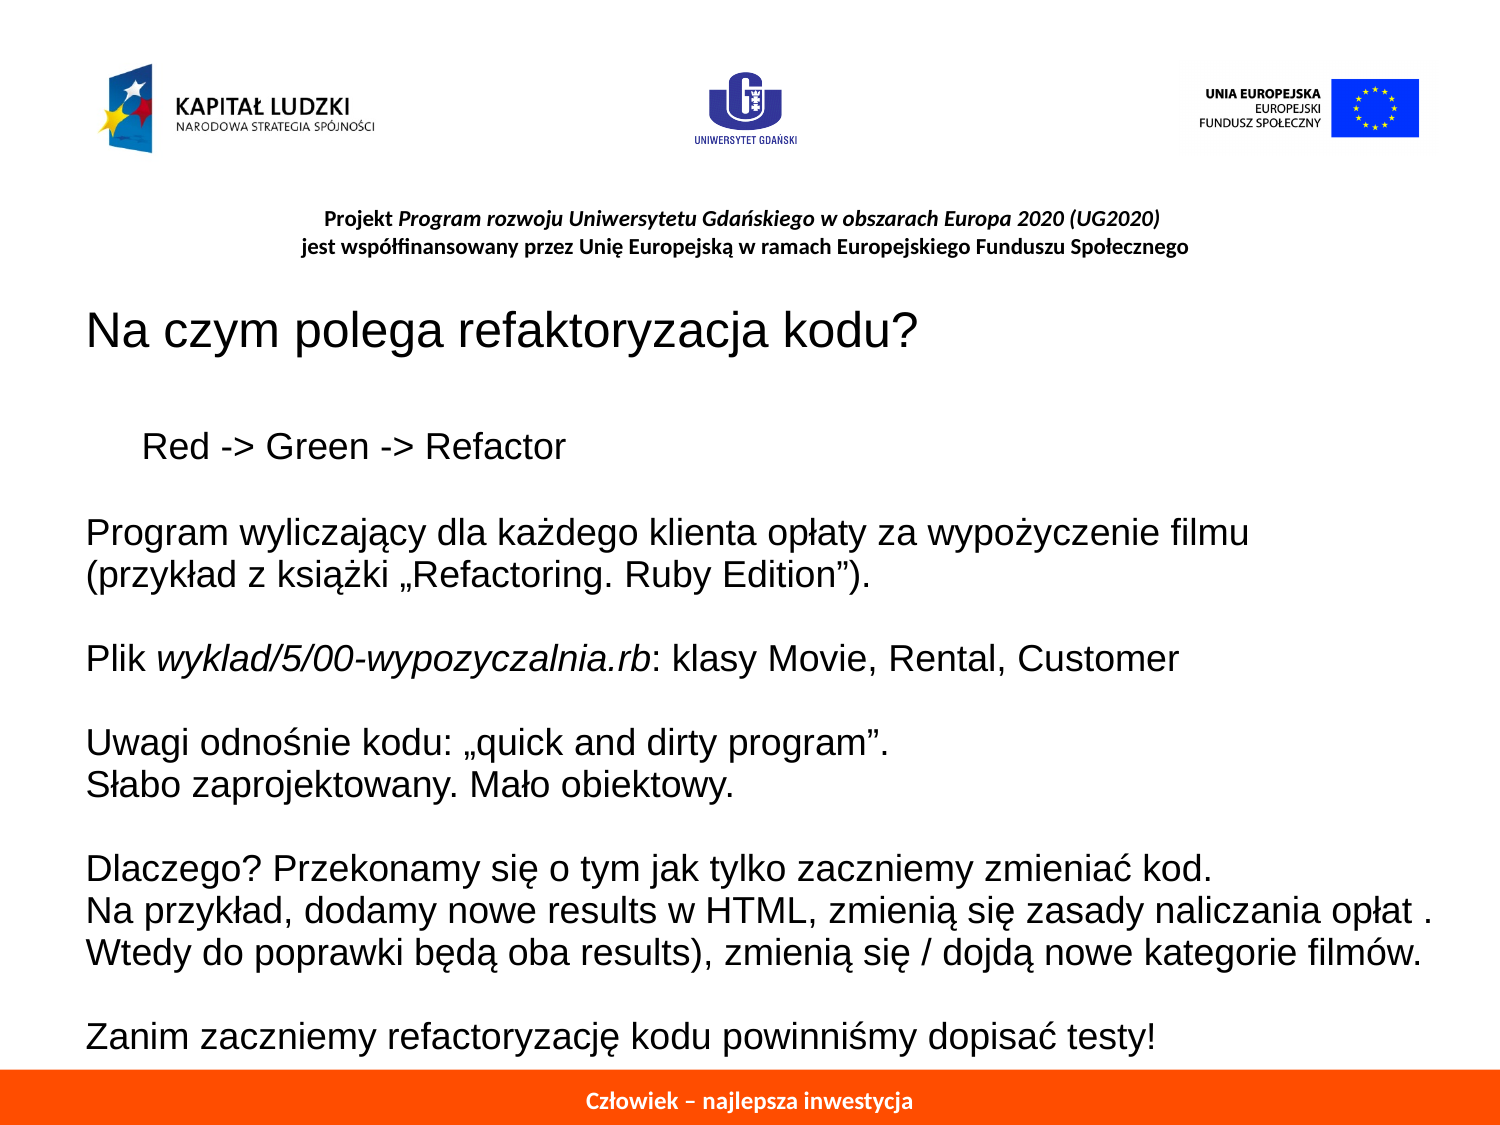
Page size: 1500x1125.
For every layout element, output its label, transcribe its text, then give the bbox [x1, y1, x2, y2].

text_box Na czym polega refaktoryzacja kodu? Red -> Green -> Refactor Program wyliczający dla każdego klienta opłaty za wypożyczenie filmu (przykład z książki „Refactoring. Ruby Edition”). Plik wyklad/5/00-wypozyczalnia.rb: klasy Movie, Rental, Customer Uwagi odnośnie kodu: „quick and dirty program”. Słabo zaprojektowany. Mało obiektowy. Dlaczego? Przekonamy się o tym jak tylko zaczniemy zmieniać kod. Na przykład, dodamy nowe results w HTML, zmienią się zasady naliczania opłat . Wtedy do poprawki będą oba results), zmienią się / dojdą nowe kategorie filmów. Zanim zaczniemy refactoryzację kodu powinniśmy dopisać testy! [70, 295, 1449, 1066]
text_box Projekt Program rozwoju Uniwersytetu Gdańskiego w obszarach Europa 2020 (UG2020) jest współfinansowany przez Unię Europejską w ramach Europejskiego Funduszu Społecznego [53, 196, 1439, 267]
picture [692, 69, 800, 147]
footer Człowiek – najlepsza inwestycja [0, 1069, 1500, 1125]
picture [53, 19, 418, 196]
picture [1179, 60, 1439, 156]
